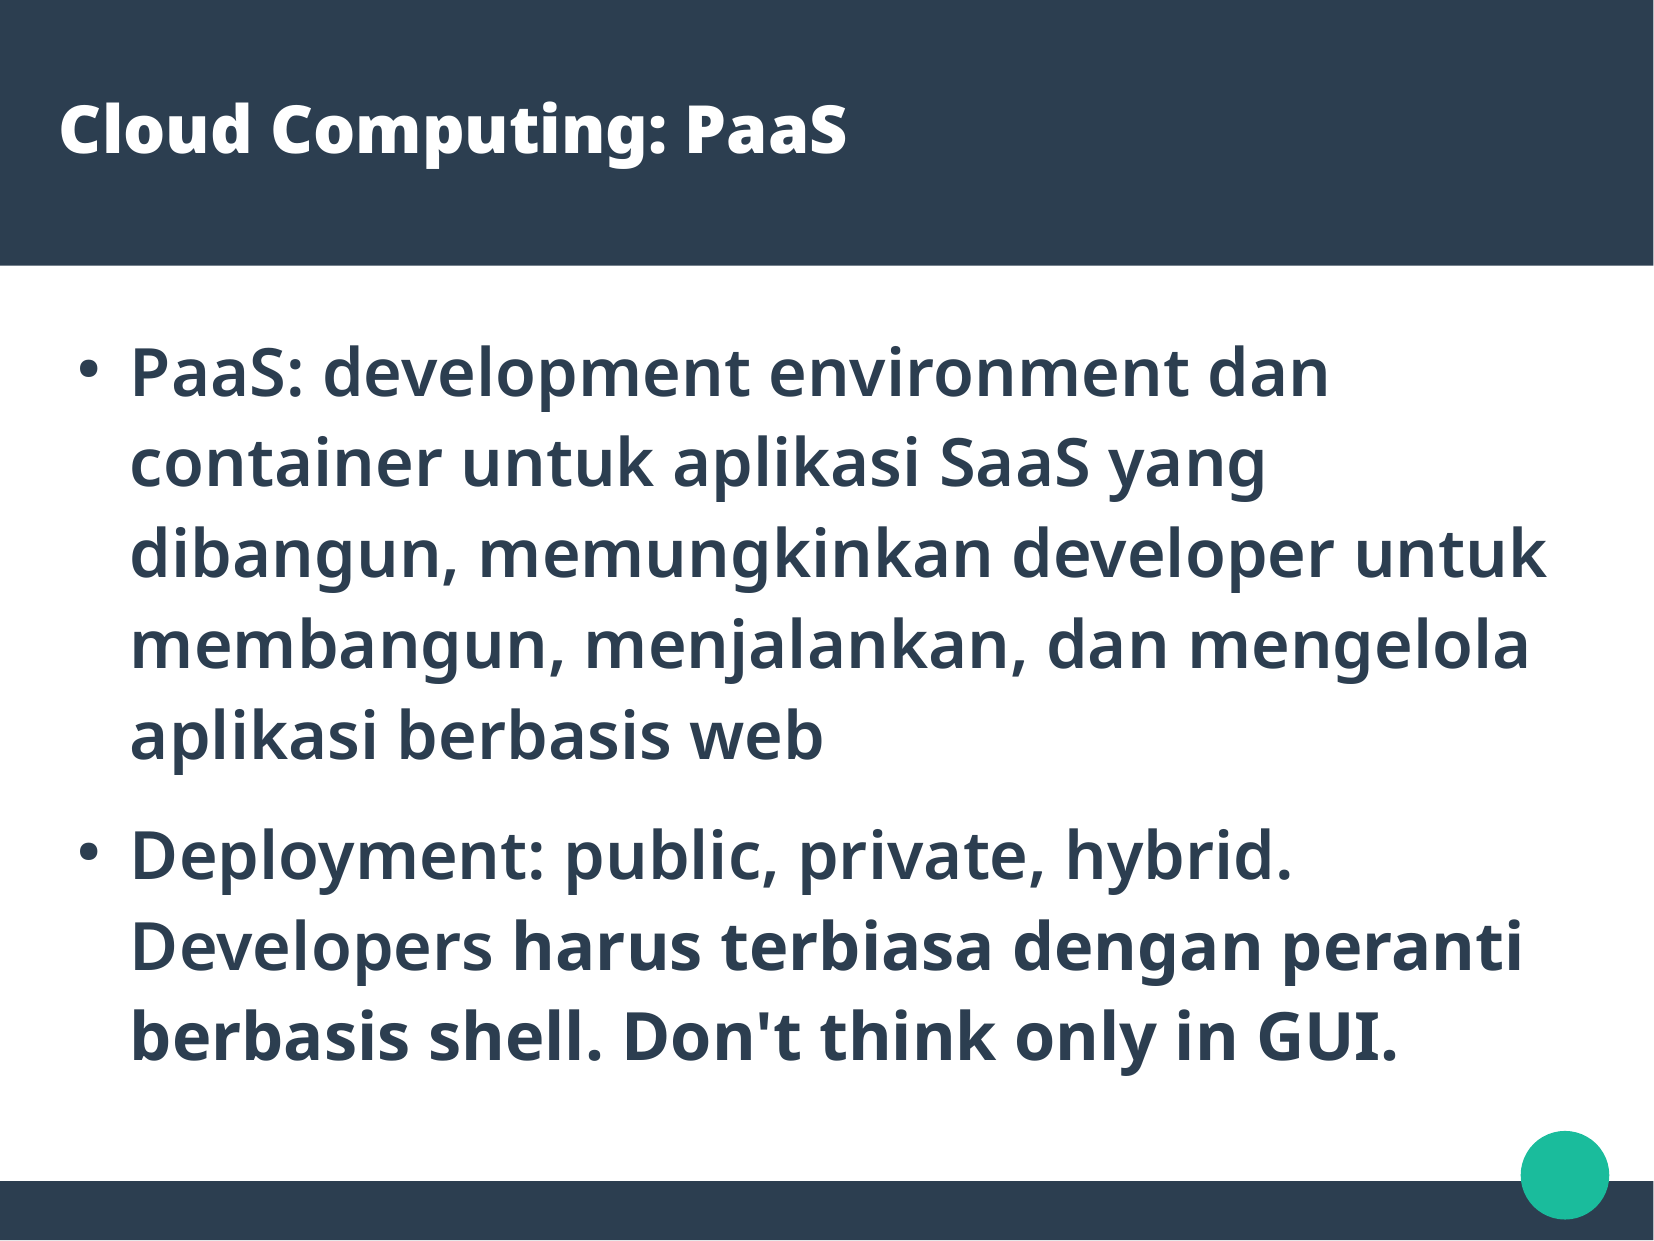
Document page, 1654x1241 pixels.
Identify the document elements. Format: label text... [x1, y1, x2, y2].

list PaaS: development environment dan container untuk aplikasi SaaS yang dibangun, memungkinkan developer untuk membangun, menjalankan, dan mengelola aplikasi berbasis web Deployment: public, private, hybrid. Developers harus terbiasa dengan peranti berbasis shell. Don't think only in GUI. [59, 324, 1595, 1152]
title Cloud Computing: PaaS [59, 49, 1595, 207]
